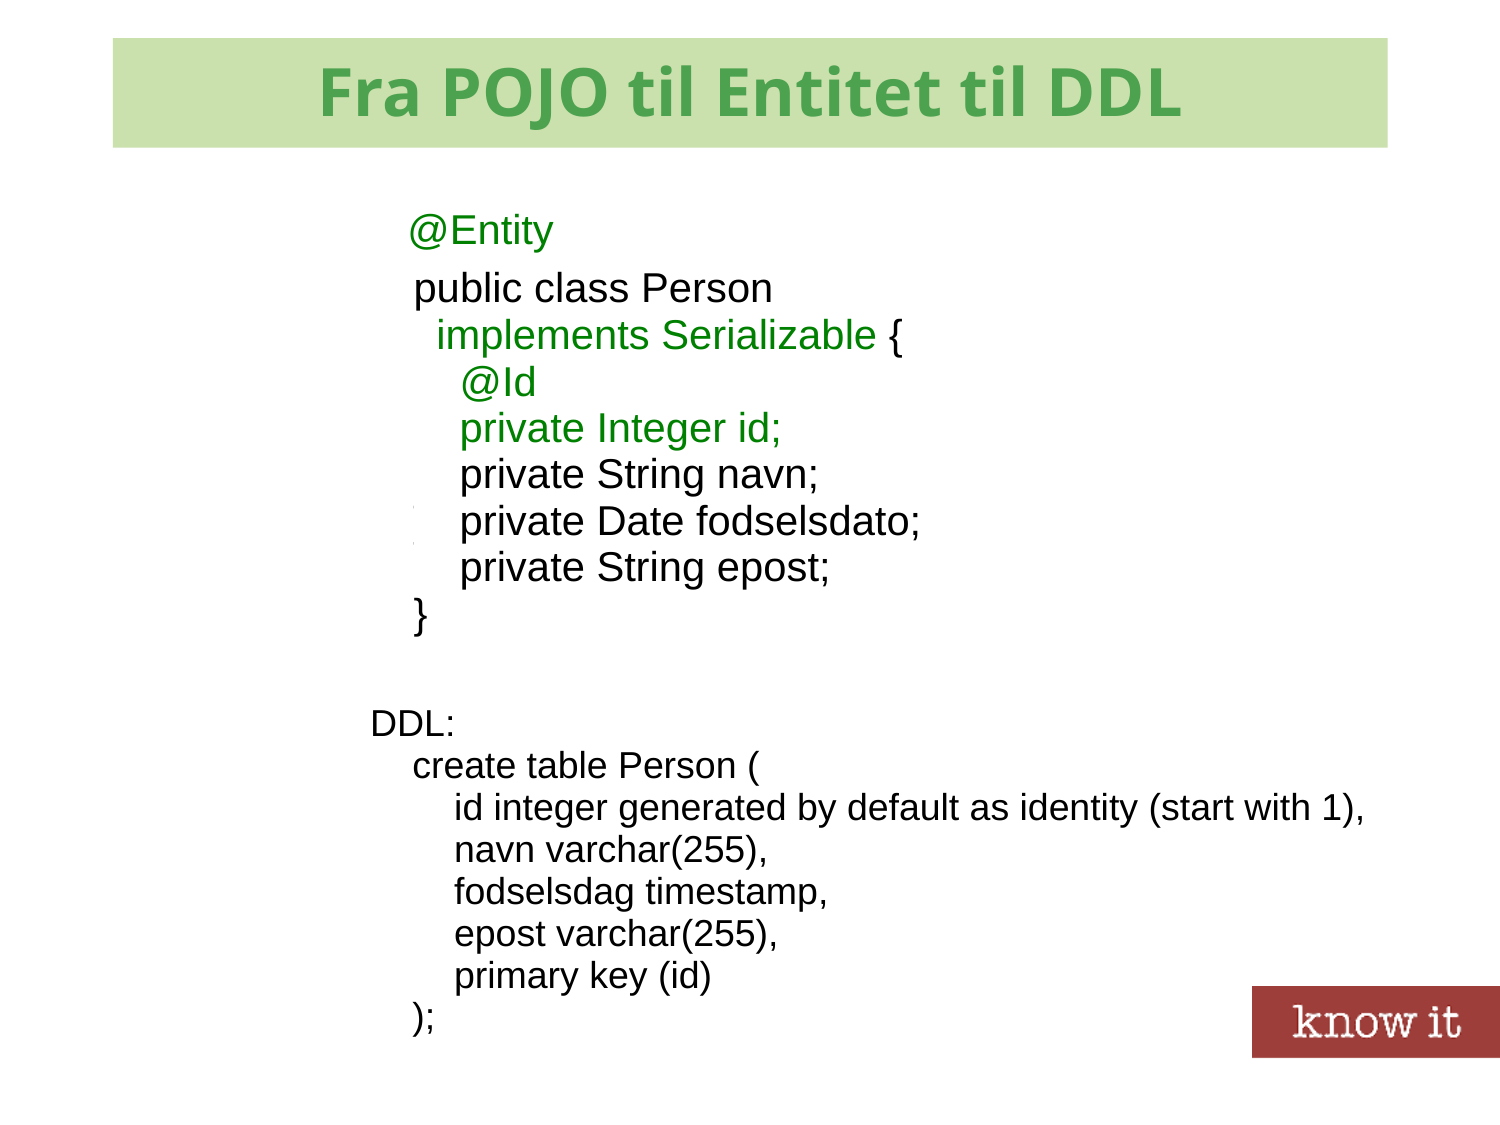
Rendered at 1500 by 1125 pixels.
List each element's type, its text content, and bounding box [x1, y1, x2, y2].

text_box Fra POJO til Entitet til DDL [112, 38, 1388, 148]
text_box public class Person implements Serializable { @Id private Integer id; private String navn; private Date fodselsdato; private String epost; } [413, 265, 1046, 638]
text_box @Entity [407, 206, 1040, 254]
text_box DDL: create table Person ( id integer generated by default as identity (start with 1), navn varchar(255), fodselsdag timestamp, epost varchar(255), primary key (id) ); [355, 694, 1432, 1046]
picture [1252, 986, 1500, 1058]
